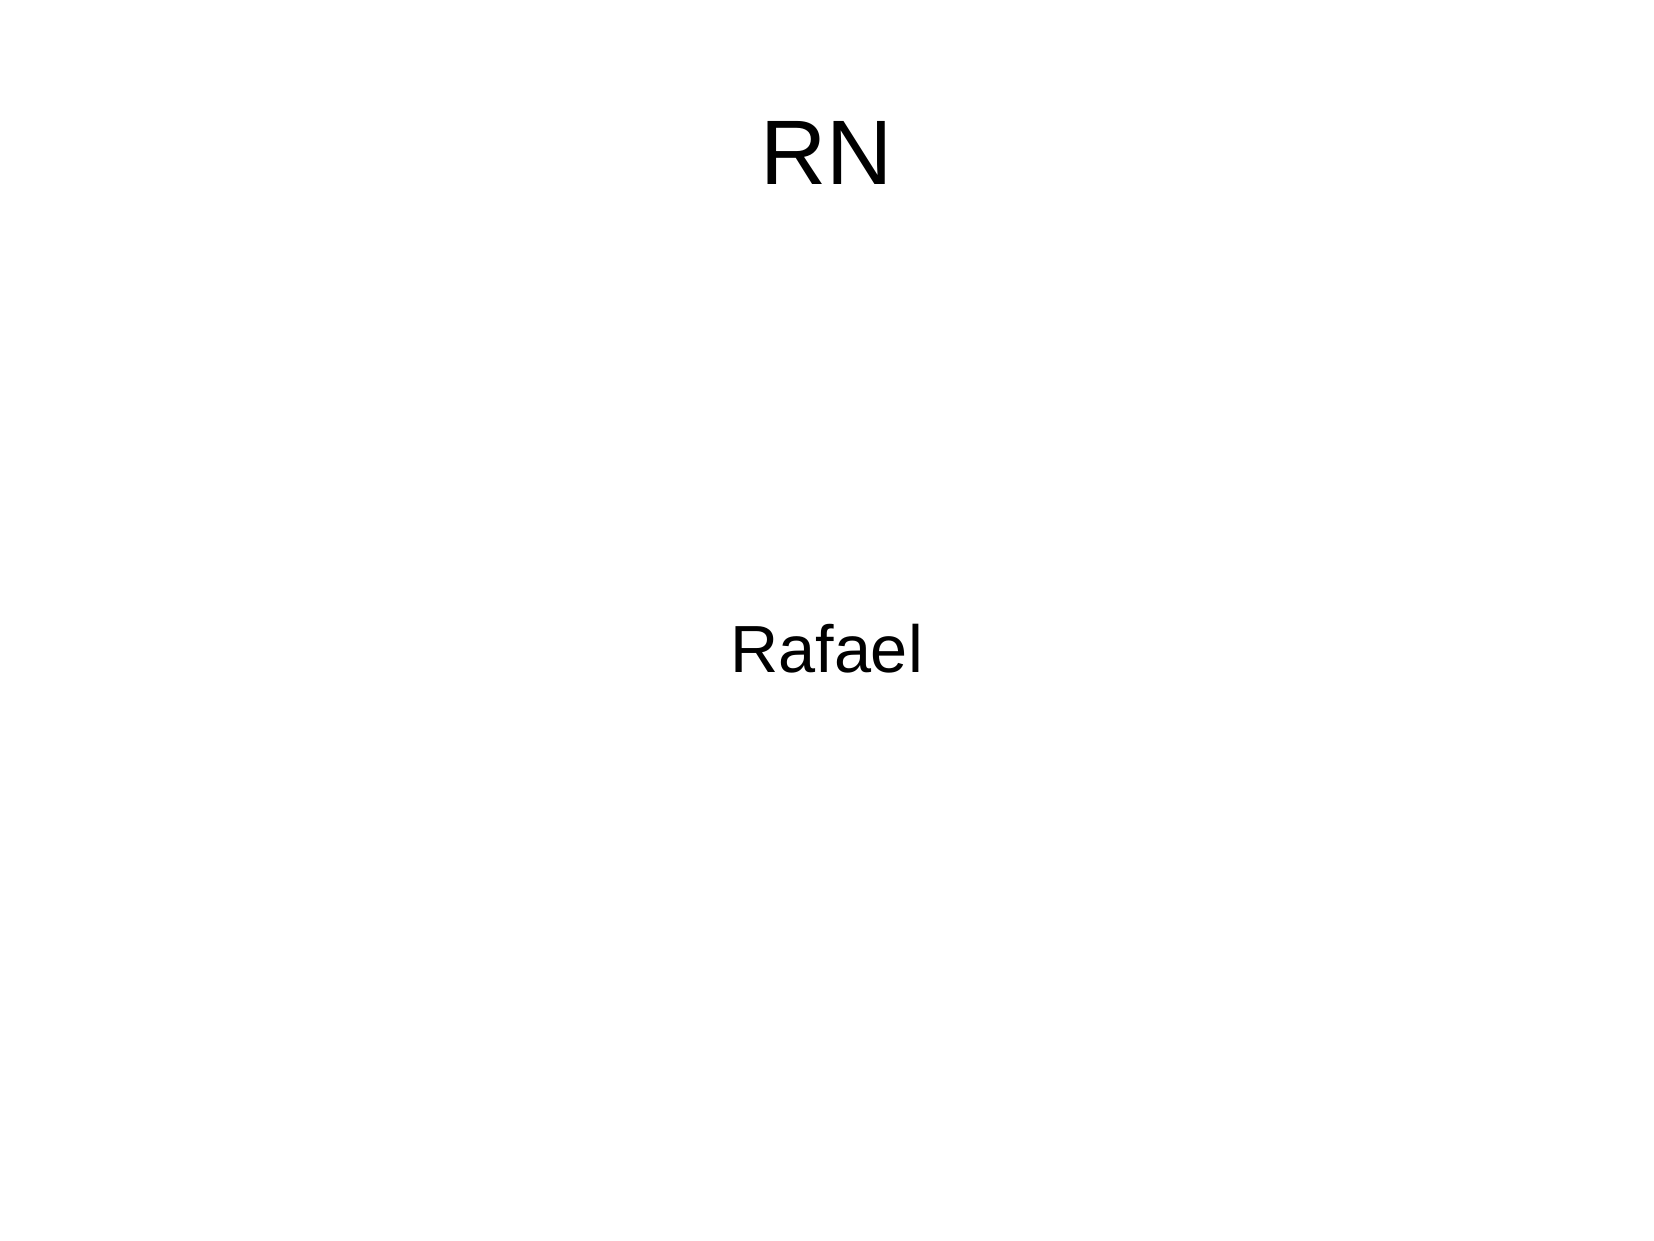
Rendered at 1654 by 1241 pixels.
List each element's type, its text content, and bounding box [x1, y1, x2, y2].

subtitle Rafael [82, 290, 1571, 1010]
text_box [82, 49, 1571, 257]
